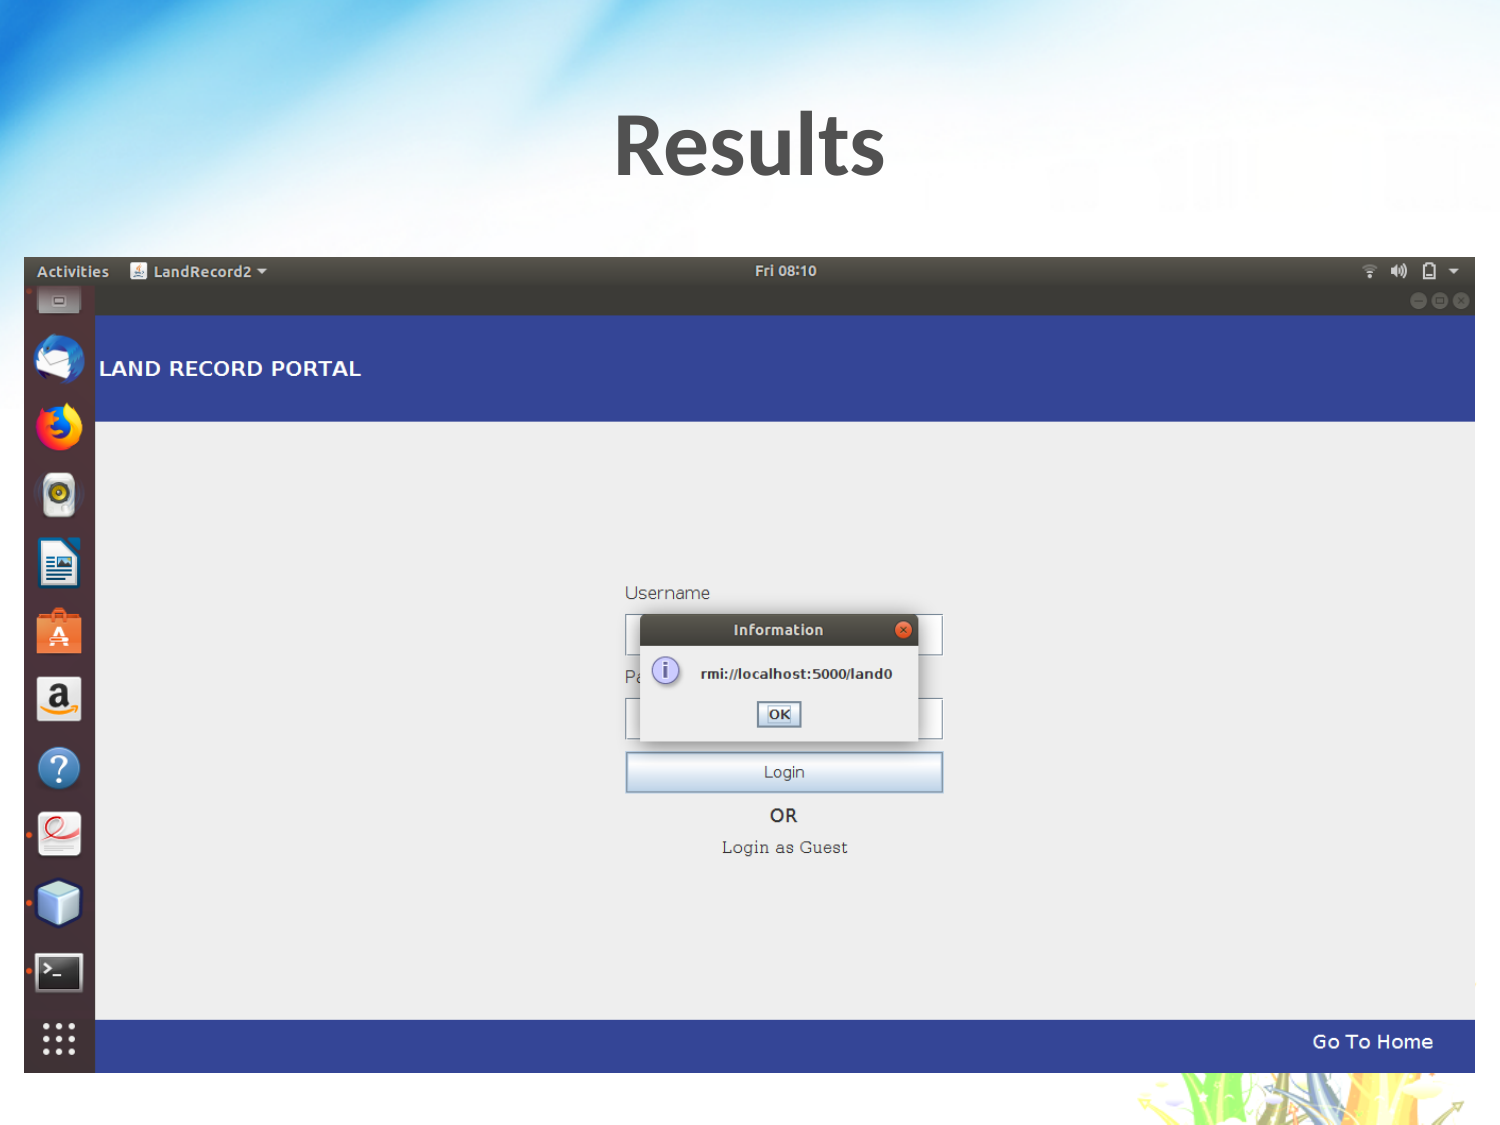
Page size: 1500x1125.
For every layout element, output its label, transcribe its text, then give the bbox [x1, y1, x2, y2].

picture [0, 0, 1500, 1125]
title Results [75, 45, 1425, 233]
